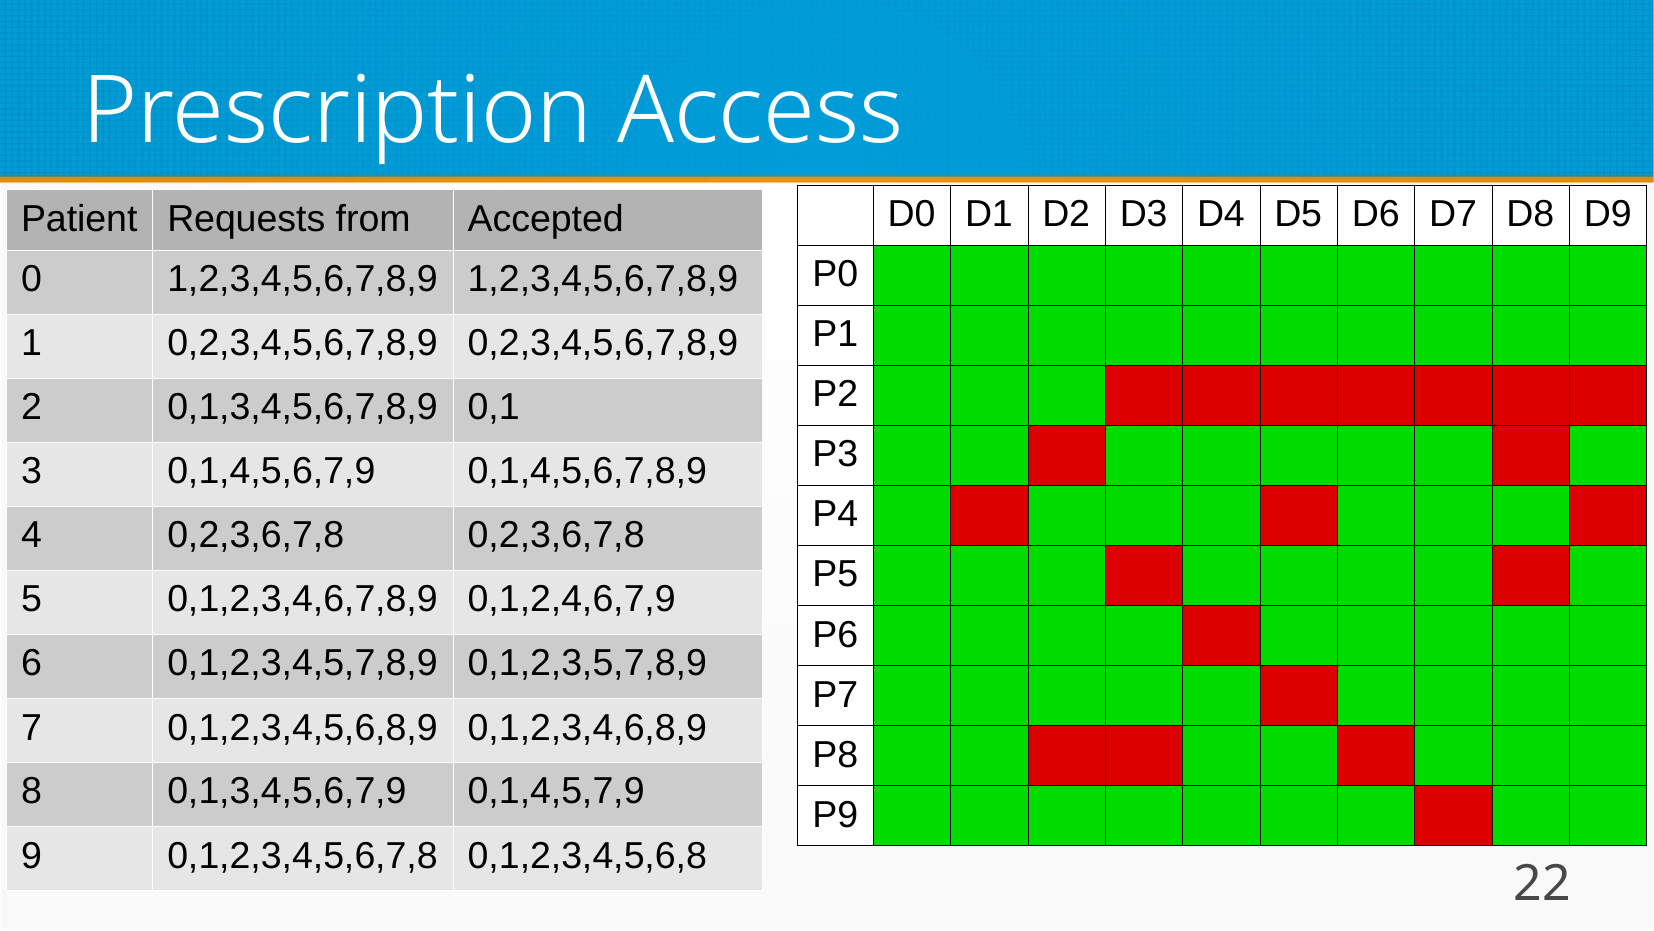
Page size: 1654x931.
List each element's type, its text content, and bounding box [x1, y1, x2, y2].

table_cell 9 [7, 827, 152, 890]
table_cell 0,1,2,3,4,6,8,9 [454, 699, 762, 762]
table_cell [1261, 546, 1337, 605]
table_cell [1029, 366, 1105, 425]
table_cell [1106, 606, 1182, 665]
table_cell [1029, 546, 1105, 605]
table_cell [1415, 366, 1492, 425]
table_cell [1106, 486, 1182, 545]
table_cell [1183, 366, 1260, 425]
table_header Requests from [153, 190, 453, 250]
table_cell [951, 366, 1028, 425]
table_cell 8 [7, 763, 152, 826]
table_cell 5 [7, 571, 152, 634]
table_cell [1338, 306, 1414, 365]
table_cell [1570, 426, 1646, 485]
table_cell [1570, 726, 1646, 785]
table_cell [1415, 726, 1492, 785]
table_cell [1261, 606, 1337, 665]
table_cell [1261, 726, 1337, 785]
picture [0, 175, 1654, 931]
table_cell 2 [7, 379, 152, 442]
table_cell [1570, 666, 1646, 725]
table_cell 0,2,3,6,7,8 [454, 507, 762, 570]
table_header D6 [1338, 186, 1414, 245]
table_cell 4 [7, 507, 152, 570]
table_cell [1338, 606, 1414, 665]
table_cell [951, 246, 1028, 305]
table_cell [1493, 666, 1569, 725]
table_cell 0,1,4,5,6,7,8,9 [454, 443, 762, 506]
table_cell [1415, 546, 1492, 605]
table_cell [1029, 486, 1105, 545]
table_cell [1029, 606, 1105, 665]
table_cell [1415, 666, 1492, 725]
table_cell [874, 486, 950, 545]
table_cell [874, 726, 950, 785]
table_cell [1029, 726, 1105, 785]
table_cell [1338, 726, 1414, 785]
table_cell [1029, 666, 1105, 725]
table_header D1 [951, 186, 1028, 245]
table_cell 0 [7, 251, 152, 314]
table_cell [1415, 246, 1492, 305]
table_cell [1106, 366, 1182, 425]
table_cell [1570, 546, 1646, 605]
table_cell [1570, 786, 1646, 845]
table_cell [1415, 606, 1492, 665]
table_cell [951, 426, 1028, 485]
table_cell [1183, 486, 1260, 545]
table_cell [1415, 306, 1492, 365]
table_header [798, 186, 873, 245]
table_cell [951, 486, 1028, 545]
table_cell P6 [798, 606, 873, 665]
table_cell 0,2,3,4,5,6,7,8,9 [454, 315, 762, 378]
table_cell 1 [7, 315, 152, 378]
table_cell 0,2,3,4,5,6,7,8,9 [153, 315, 453, 378]
table_cell [1415, 426, 1492, 485]
table_header D9 [1570, 186, 1646, 245]
table_cell [1261, 786, 1337, 845]
table_cell P3 [798, 426, 873, 485]
table_cell 0,1,2,4,6,7,9 [454, 571, 762, 634]
table_cell P2 [798, 366, 873, 425]
table_cell 0,1,2,3,4,6,7,8,9 [153, 571, 453, 634]
table_cell [1338, 666, 1414, 725]
table_header Patient [7, 190, 152, 250]
table_cell 0,1,2,3,4,5,7,8,9 [153, 635, 453, 698]
title Prescription Access [82, 14, 1571, 171]
table_cell [1415, 486, 1492, 545]
table_cell [951, 666, 1028, 725]
table_cell 6 [7, 635, 152, 698]
table_cell [1570, 606, 1646, 665]
table_cell [1183, 666, 1260, 725]
table_cell [874, 246, 950, 305]
table_cell 1,2,3,4,5,6,7,8,9 [454, 251, 762, 314]
table_cell [1570, 306, 1646, 365]
table_cell [1106, 306, 1182, 365]
table_cell [1493, 366, 1569, 425]
table_cell [1338, 486, 1414, 545]
table_cell [1183, 726, 1260, 785]
table_header D8 [1493, 186, 1569, 245]
table_cell [1183, 606, 1260, 665]
table_cell [1183, 786, 1260, 845]
table_cell [951, 606, 1028, 665]
table_cell [1570, 366, 1646, 425]
table_cell P9 [798, 786, 873, 845]
table_cell [1415, 786, 1492, 845]
table_cell [1261, 426, 1337, 485]
table_cell [874, 606, 950, 665]
table_cell [1106, 426, 1182, 485]
table_cell [951, 306, 1028, 365]
table_header D0 [874, 186, 950, 245]
table_cell [951, 726, 1028, 785]
table_cell 0,1,3,4,5,6,7,8,9 [153, 379, 453, 442]
table_cell [1493, 426, 1569, 485]
table_header D4 [1183, 186, 1260, 245]
table_cell 0,1,2,3,4,5,6,8,9 [153, 699, 453, 762]
table_cell [1183, 306, 1260, 365]
table_cell [1338, 366, 1414, 425]
table_cell [1338, 786, 1414, 845]
table_cell [874, 666, 950, 725]
table_cell P1 [798, 306, 873, 365]
table_cell P8 [798, 726, 873, 785]
table_cell [1493, 486, 1569, 545]
table_cell [1029, 786, 1105, 845]
table_cell 3 [7, 443, 152, 506]
table_cell [1106, 726, 1182, 785]
table_header D7 [1415, 186, 1492, 245]
table_cell [1261, 666, 1337, 725]
table_cell [1261, 306, 1337, 365]
table_cell [1338, 426, 1414, 485]
table_cell [1493, 786, 1569, 845]
table_cell P5 [798, 546, 873, 605]
table_header Accepted [454, 190, 762, 250]
table_cell 0,1,2,3,4,5,6,8 [454, 827, 762, 890]
table_cell 0,1,2,3,5,7,8,9 [454, 635, 762, 698]
table_cell 0,1 [454, 379, 762, 442]
table_cell [1570, 486, 1646, 545]
table_cell [1183, 426, 1260, 485]
table_cell 0,1,4,5,6,7,9 [153, 443, 453, 506]
table_cell [951, 786, 1028, 845]
table_cell [1261, 366, 1337, 425]
table_cell [951, 546, 1028, 605]
table_cell [1493, 726, 1569, 785]
table_cell P4 [798, 486, 873, 545]
table_cell P7 [798, 666, 873, 725]
table_header D2 [1029, 186, 1105, 245]
table_cell P0 [798, 246, 873, 305]
table_cell 0,1,4,5,7,9 [454, 763, 762, 826]
table_cell [874, 786, 950, 845]
table_cell [1029, 246, 1105, 305]
table_cell [1183, 546, 1260, 605]
table_cell 7 [7, 699, 152, 762]
table_cell [1338, 546, 1414, 605]
table_cell [874, 546, 950, 605]
table_cell [1493, 546, 1569, 605]
table_cell [1106, 546, 1182, 605]
table_cell 1,2,3,4,5,6,7,8,9 [153, 251, 453, 314]
table_cell [1261, 486, 1337, 545]
table_cell [1493, 246, 1569, 305]
table_cell 0,2,3,6,7,8 [153, 507, 453, 570]
table_cell [1493, 306, 1569, 365]
table_cell [1570, 246, 1646, 305]
table_cell [1183, 246, 1260, 305]
table_cell [1029, 426, 1105, 485]
table_cell [1106, 786, 1182, 845]
table_cell [1338, 246, 1414, 305]
table_cell [1261, 246, 1337, 305]
table_header D5 [1261, 186, 1337, 245]
table_cell 0,1,3,4,5,6,7,9 [153, 763, 453, 826]
table_header D3 [1106, 186, 1182, 245]
table_cell [1106, 246, 1182, 305]
table_cell [874, 366, 950, 425]
table_cell [874, 426, 950, 485]
table_cell [1493, 606, 1569, 665]
table_cell [874, 306, 950, 365]
table_cell 0,1,2,3,4,5,6,7,8 [153, 827, 453, 890]
table_cell [1029, 306, 1105, 365]
table_cell [1106, 666, 1182, 725]
